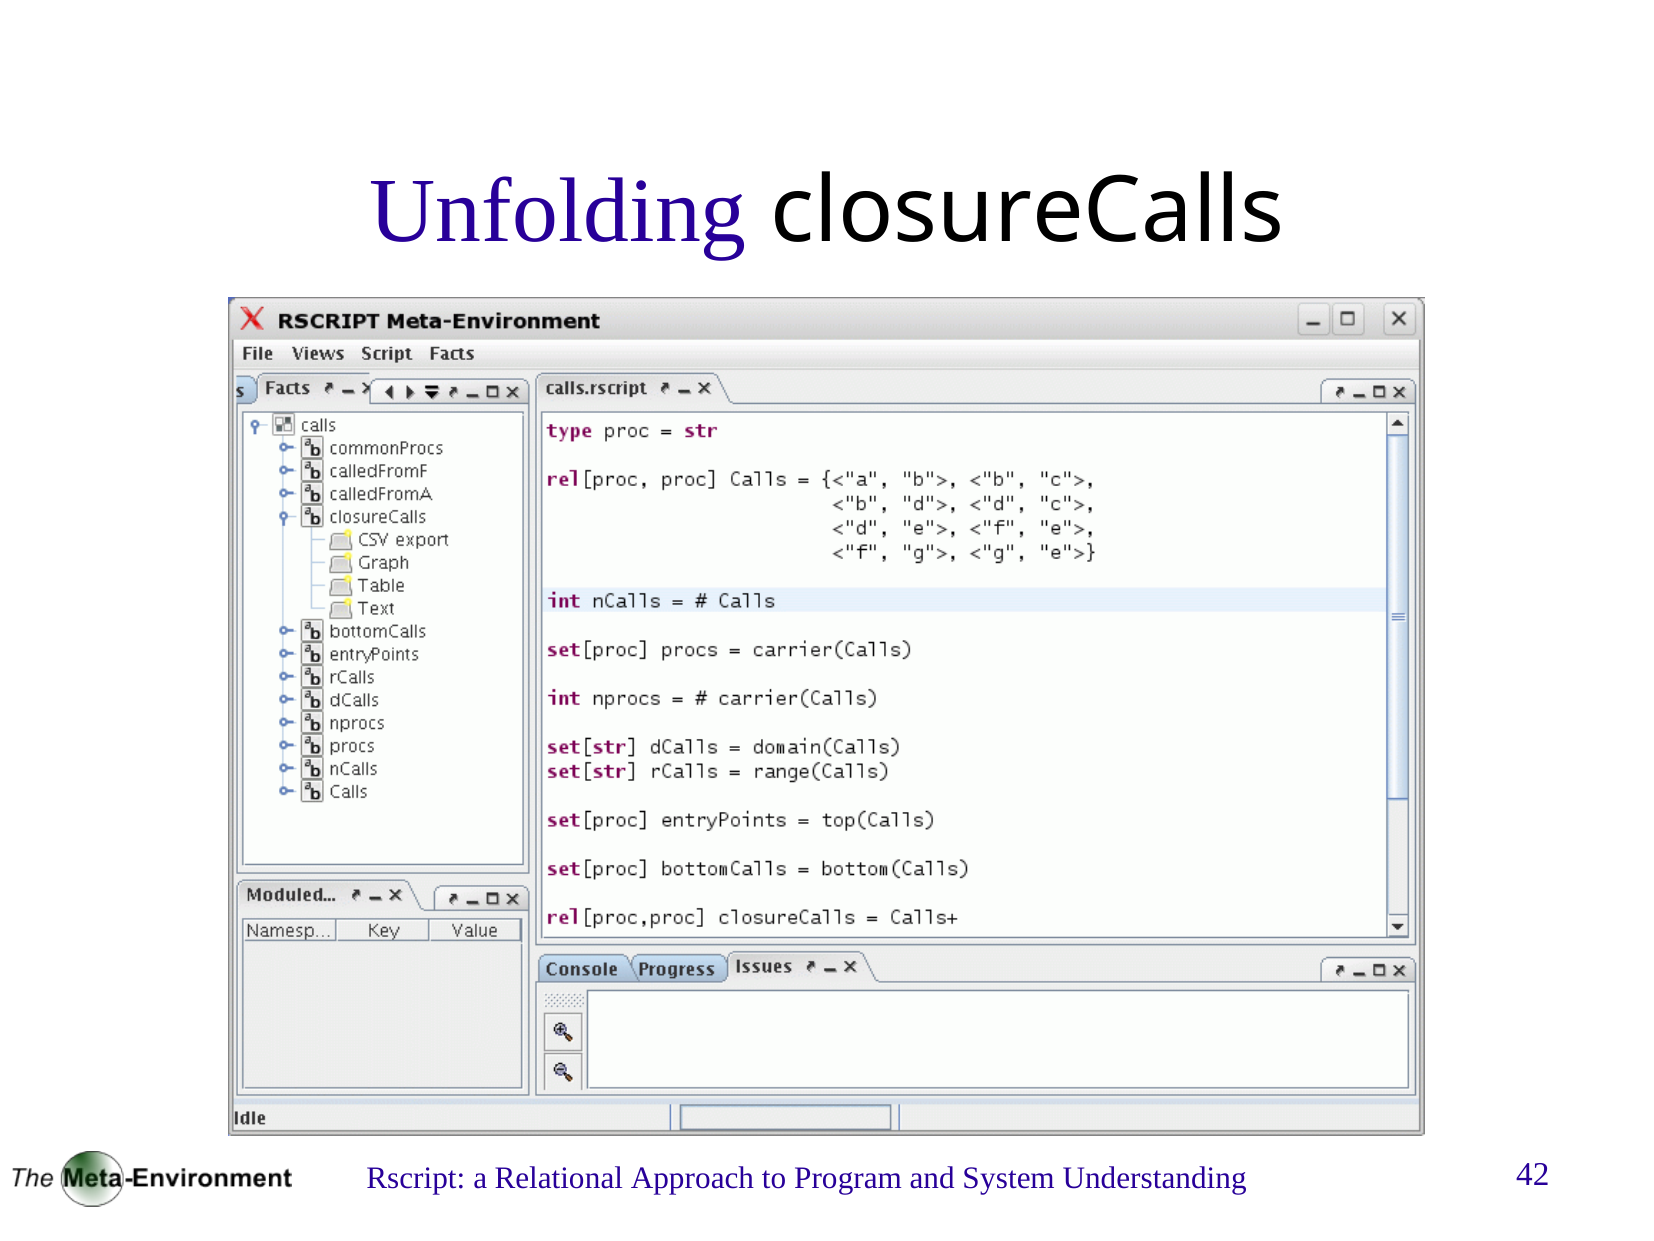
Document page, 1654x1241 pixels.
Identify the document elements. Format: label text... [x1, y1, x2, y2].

title Unfolding closureCalls [121, 102, 1534, 311]
picture [12, 1151, 292, 1207]
picture [228, 297, 1425, 1136]
